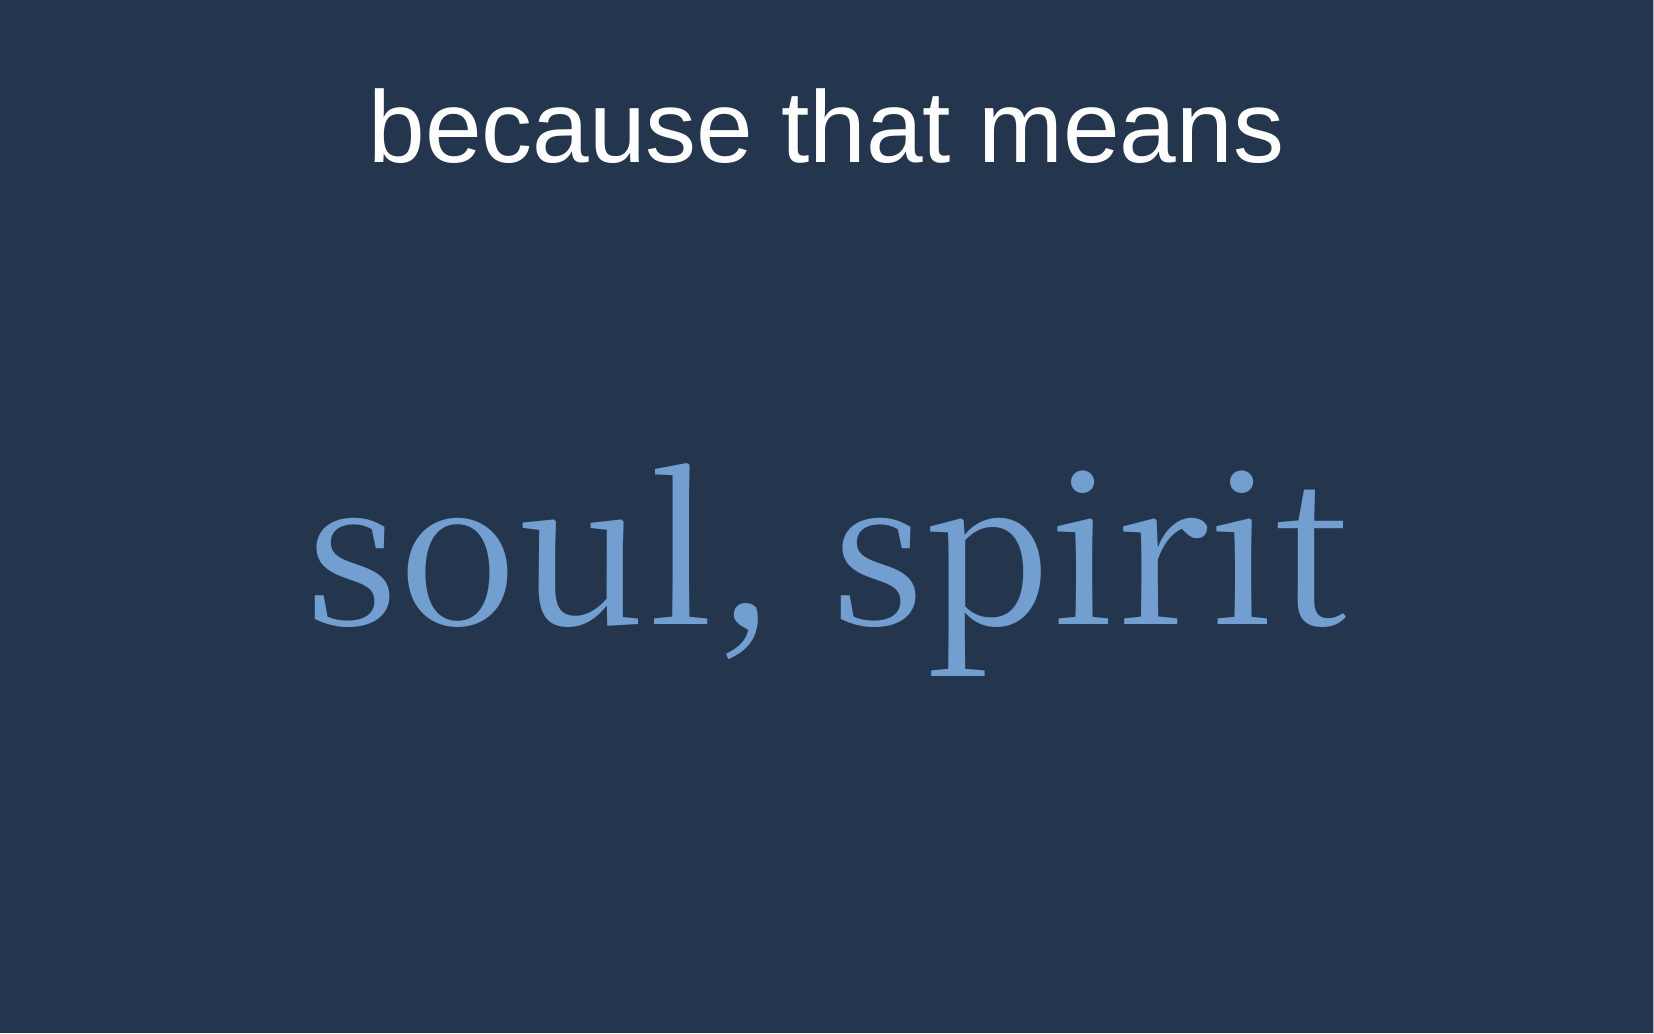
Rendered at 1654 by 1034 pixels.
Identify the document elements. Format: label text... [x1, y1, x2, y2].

subtitle soul, spirit [82, 218, 1571, 858]
title because that means [82, 41, 1571, 214]
